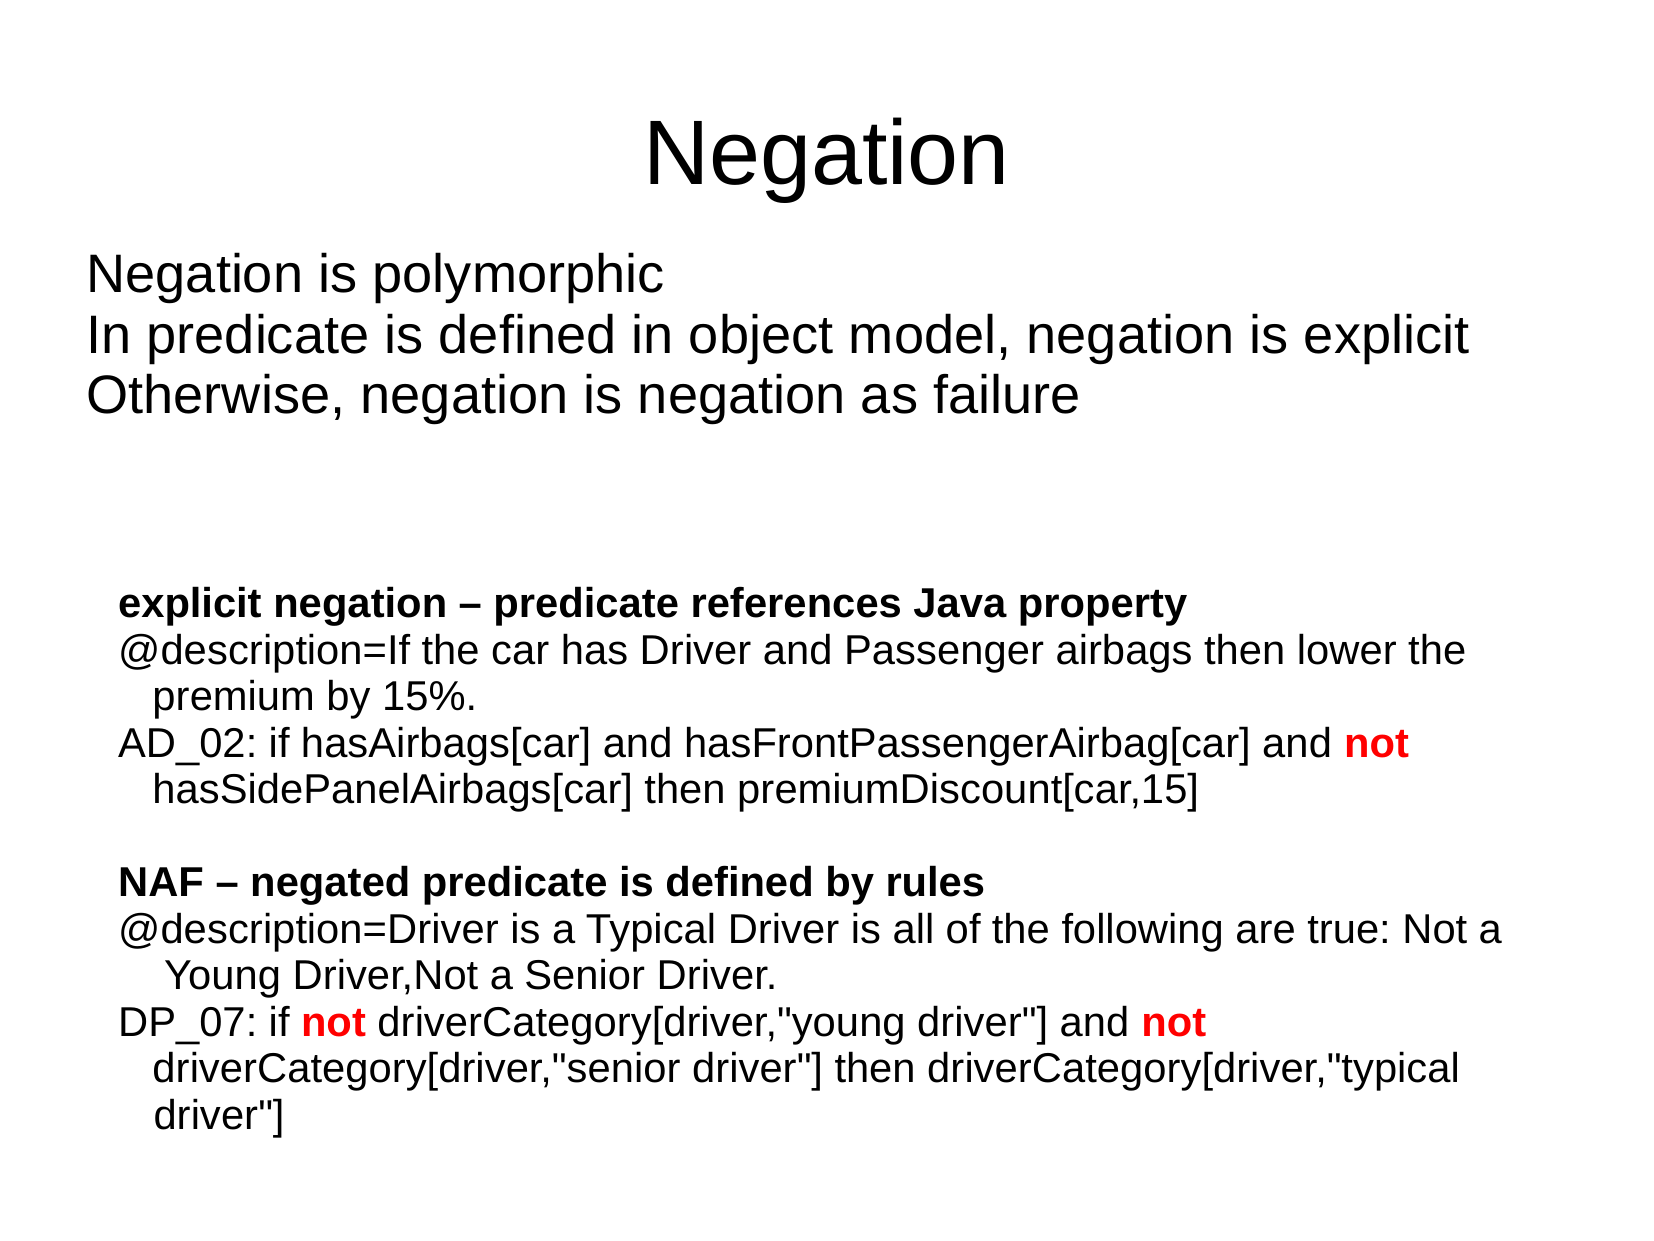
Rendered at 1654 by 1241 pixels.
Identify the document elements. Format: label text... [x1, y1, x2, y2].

subtitle explicit negation – predicate references Java property @description=If the car has Driver and Passenger airbags then lower the premium by 15%. AD_02: if hasAirbags[car] and hasFrontPassengerAirbag[car] and not hasSidePanelAirbags[car] then premiumDiscount[car,15] NAF – negated predicate is defined by rules @description=Driver is a Typical Driver is all of the following are true: Not a Young Driver,Not a Senior Driver. DP_07: if not driverCategory[driver,"young driver"] and not driverCategory[driver,"senior driver"] then driverCategory[driver,"typical driver"] [82, 493, 1571, 1241]
title Negation [82, 56, 1571, 236]
text_box Negation is polymorphic In predicate is defined in object model, negation is explicit Otherwise, negation is negation as failure [71, 236, 1625, 493]
